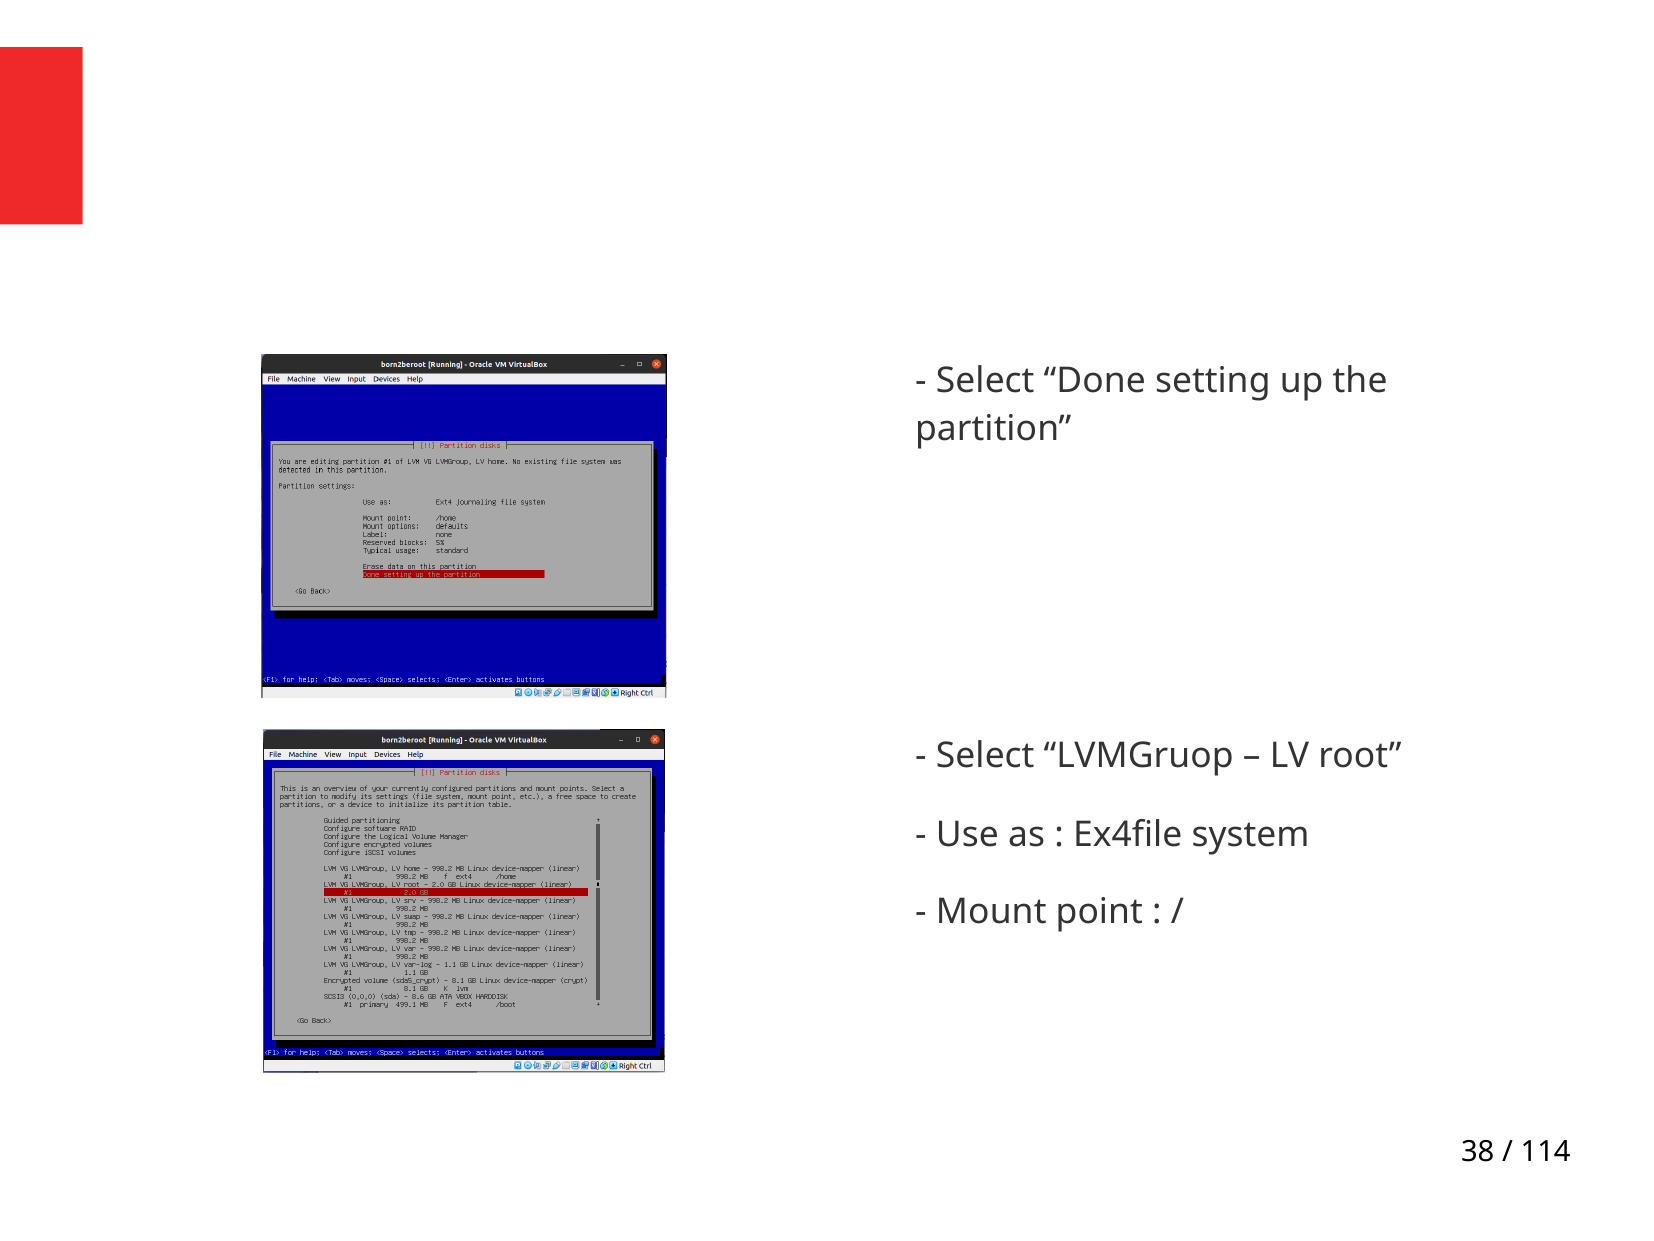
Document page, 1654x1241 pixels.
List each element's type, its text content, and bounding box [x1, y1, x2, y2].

list - Select “Done setting up the partition” [844, 354, 1536, 698]
picture [261, 354, 667, 698]
list - Select “LVMGruop – LV root” - Use as : Ex4file system - Mount point : / [844, 730, 1536, 1074]
picture [263, 729, 665, 1074]
